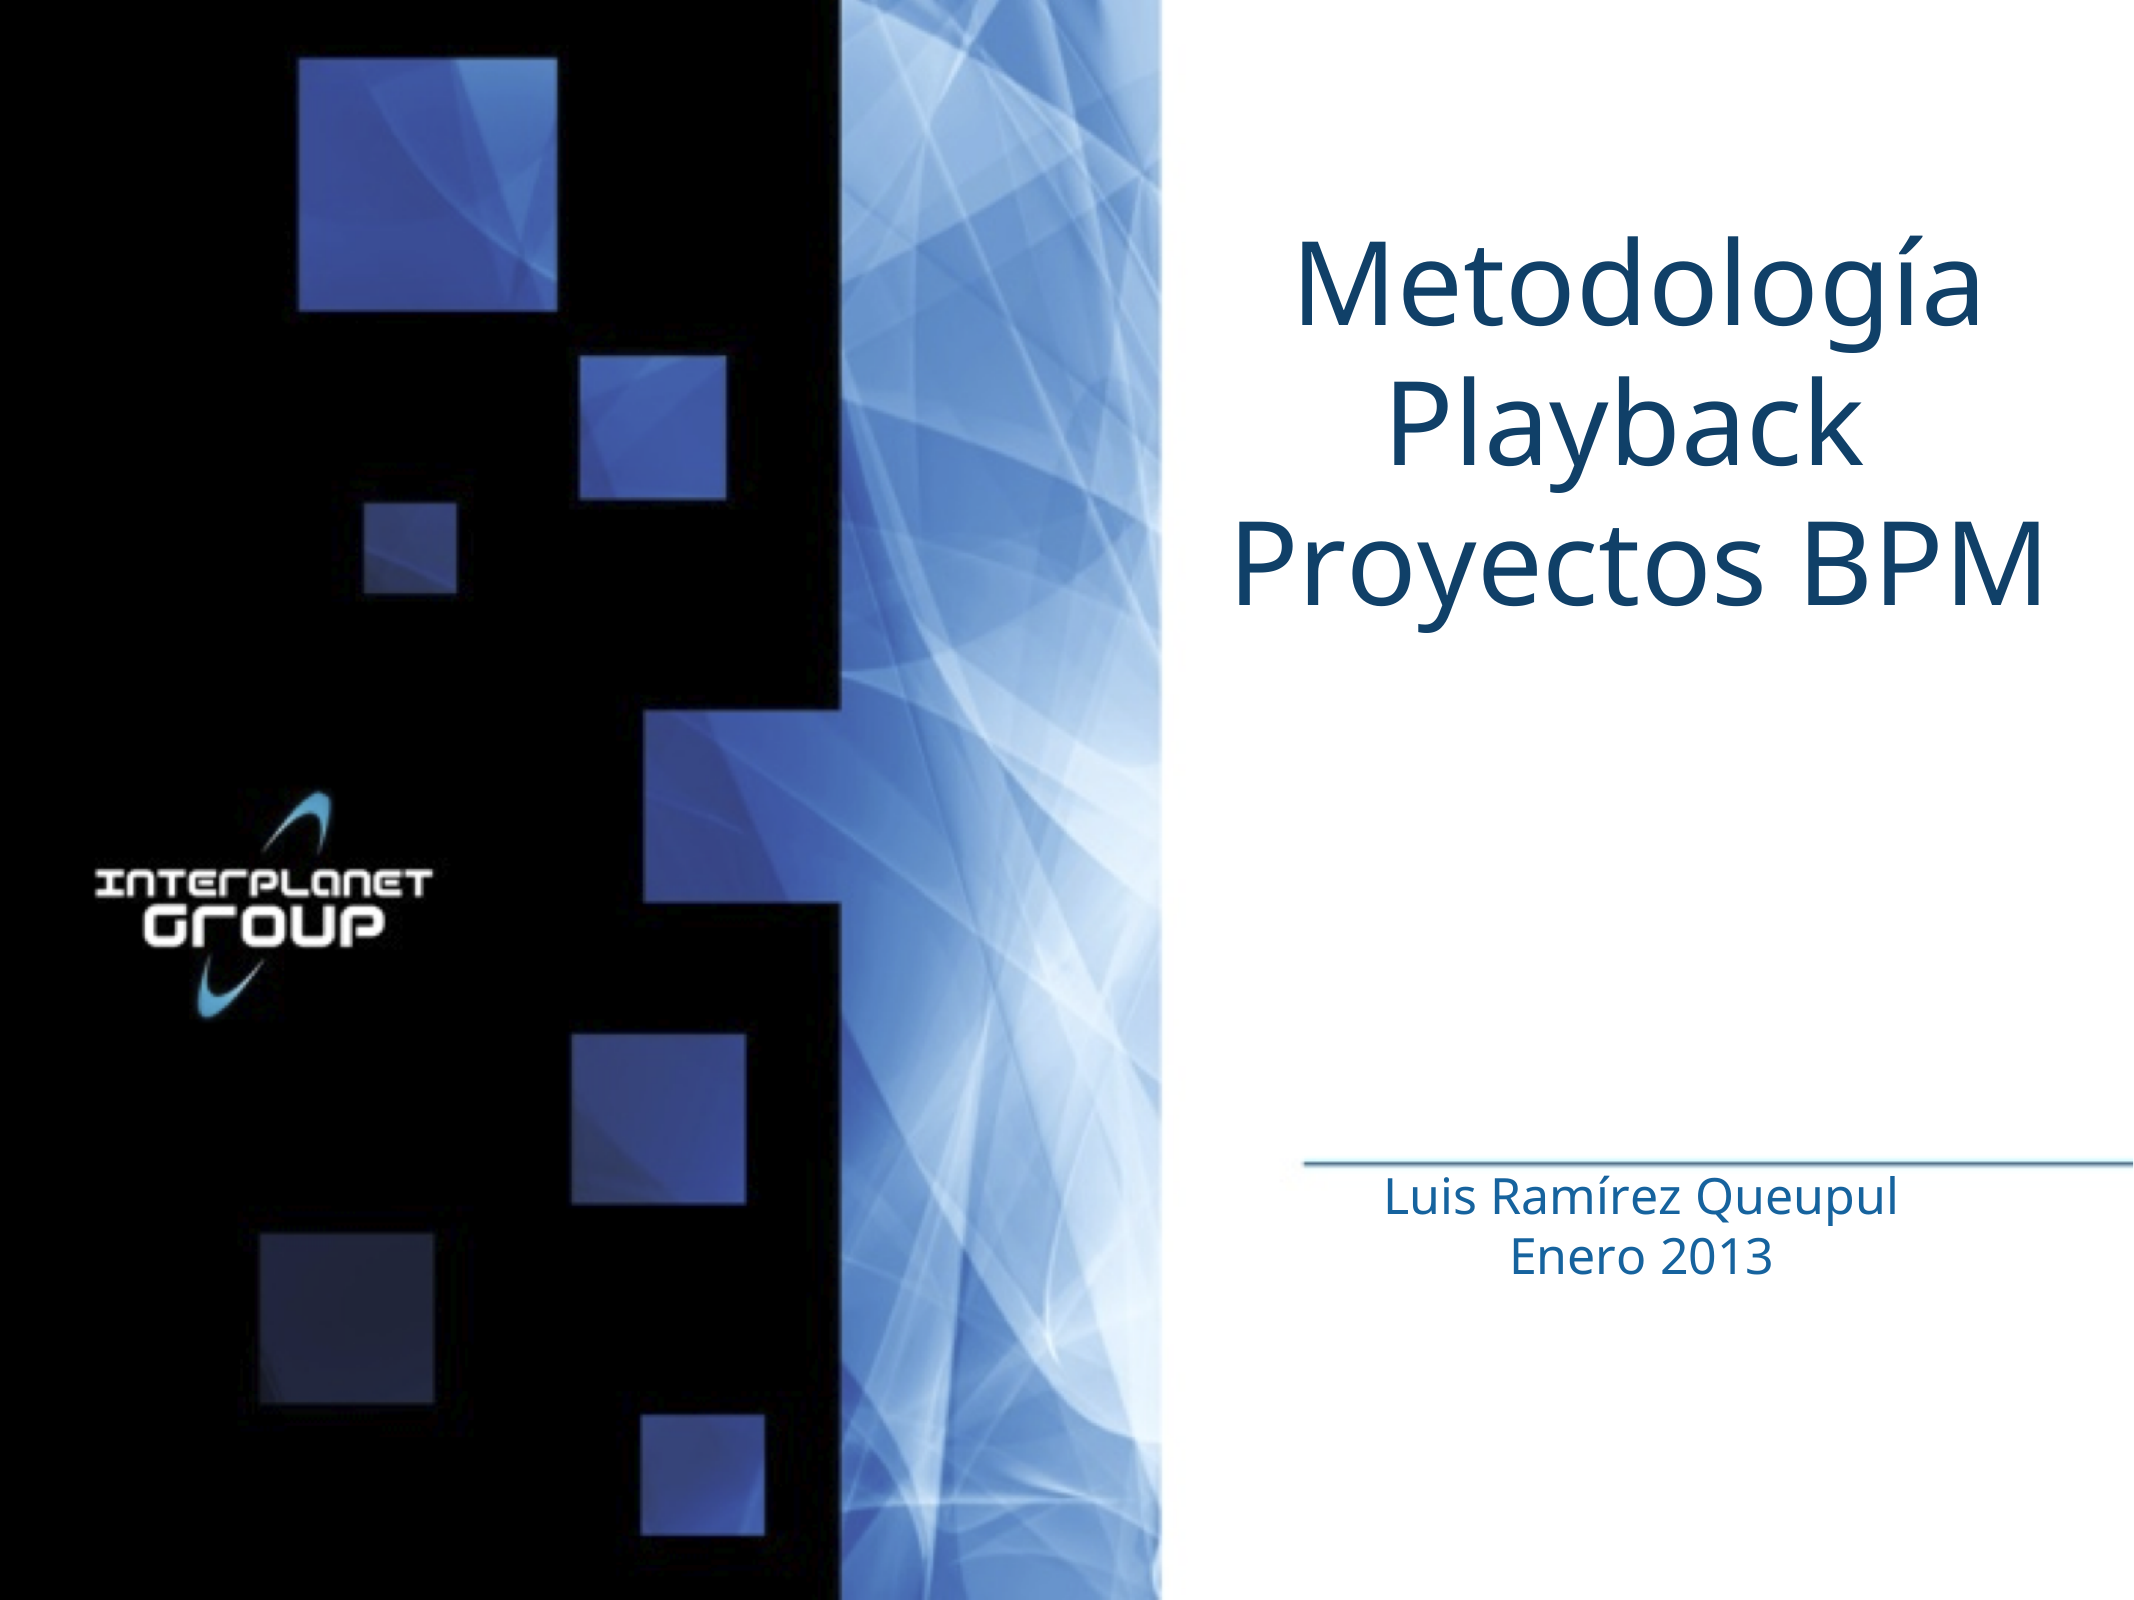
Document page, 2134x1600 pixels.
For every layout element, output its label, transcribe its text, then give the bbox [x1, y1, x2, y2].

title Metodología Playback Proyectos BPM [1170, 83, 2109, 638]
list Luis Ramírez Queupul Enero 2013 [1172, 1156, 2111, 1482]
picture [0, 0, 2134, 1600]
